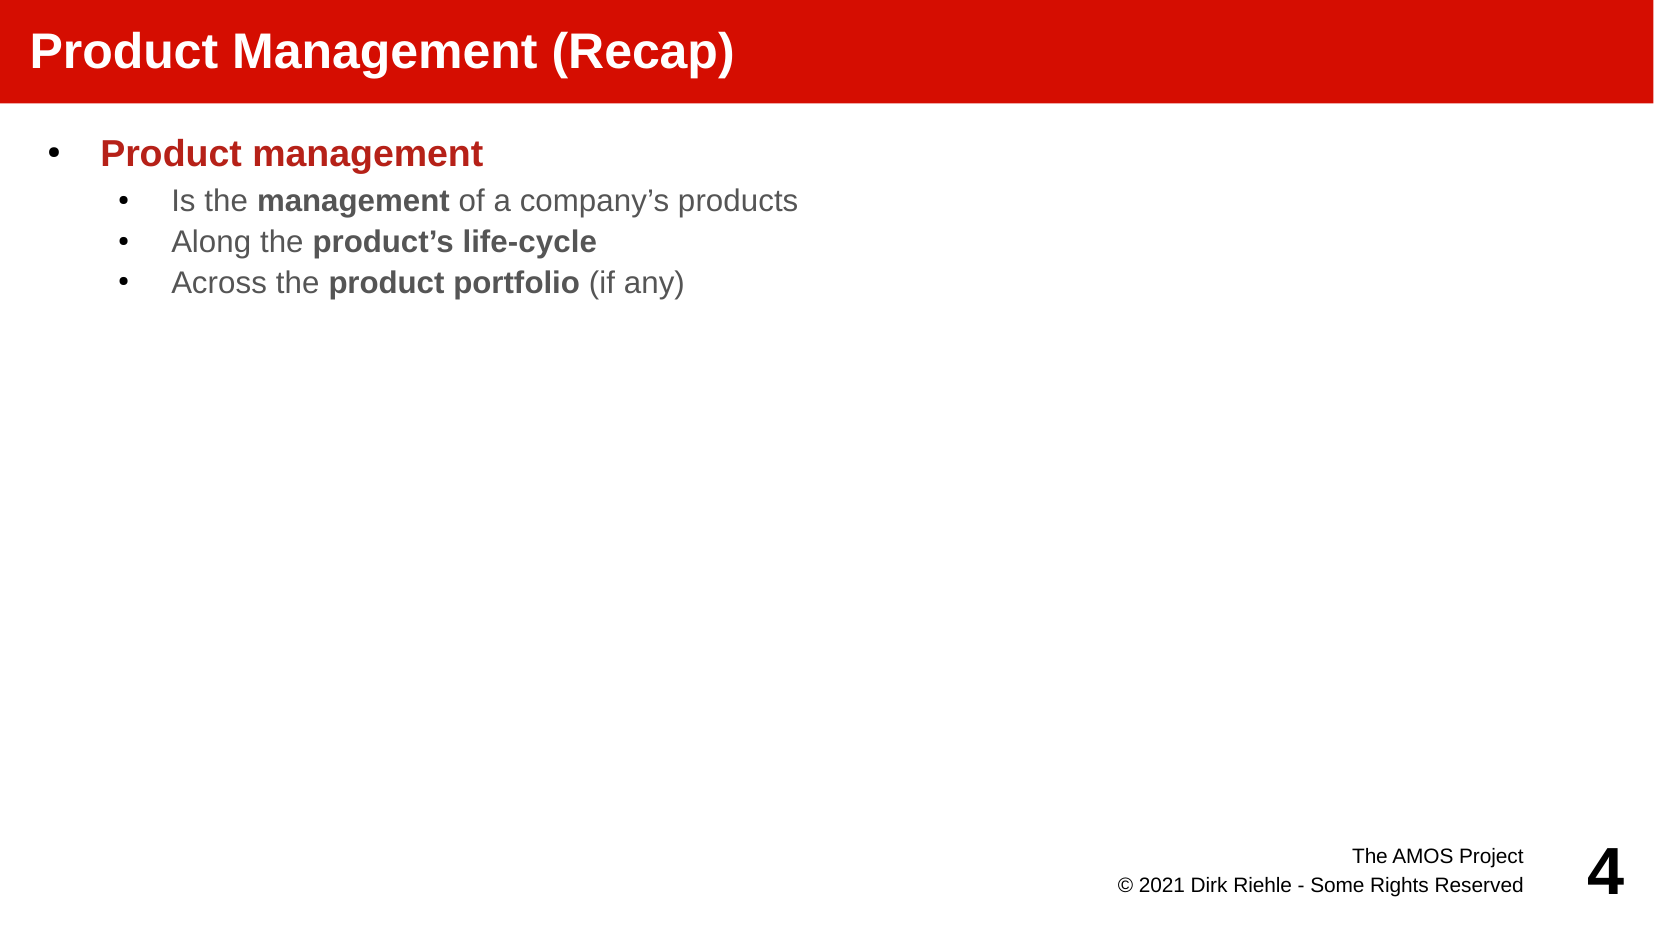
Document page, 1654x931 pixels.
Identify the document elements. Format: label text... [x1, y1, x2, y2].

list Product management Is the management of a company’s products Along the product’s life-cycle Across the product portfolio (if any) [29, 132, 1625, 813]
title Product Management (Recap) [0, 0, 1654, 104]
